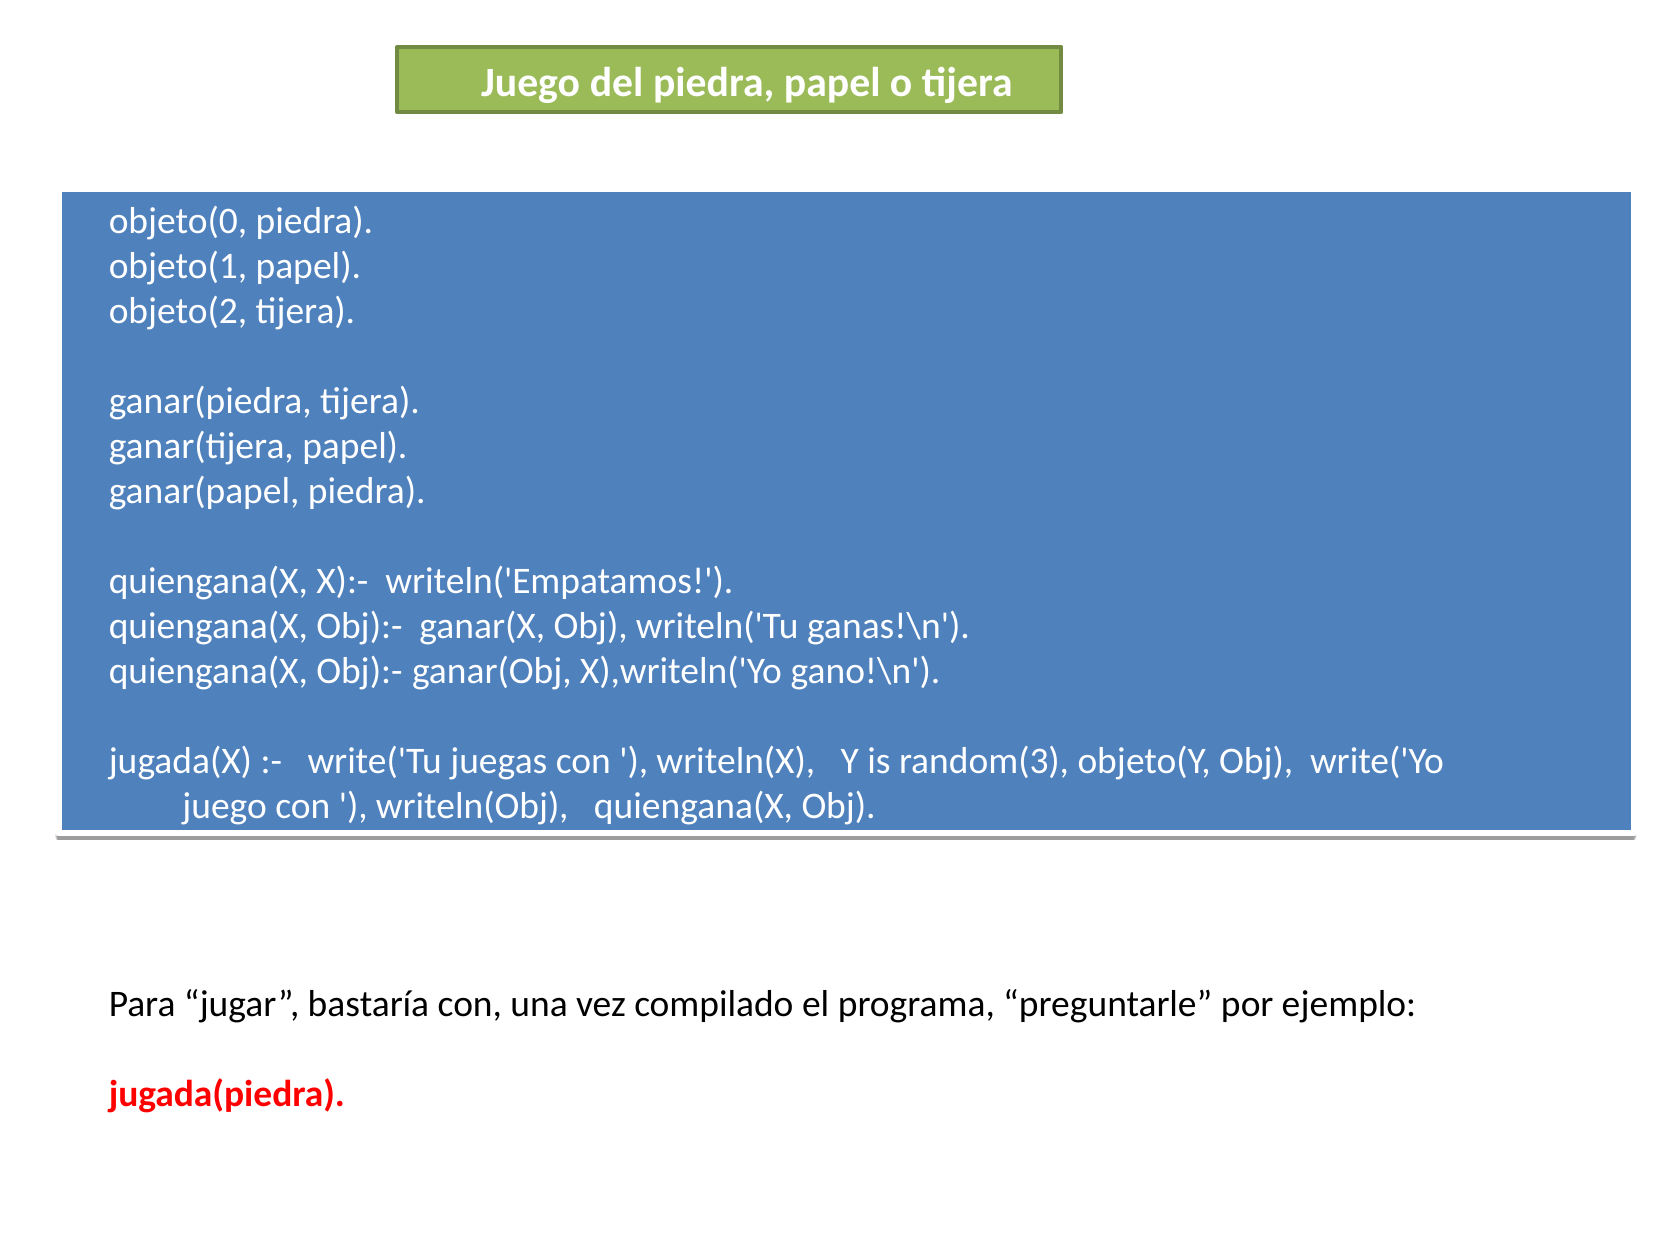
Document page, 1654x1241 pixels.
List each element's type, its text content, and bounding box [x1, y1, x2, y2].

text_box Juego del piedra, papel o tijera [397, 47, 1062, 112]
text_box objeto(0, piedra). objeto(1, papel). objeto(2, tijera). ganar(piedra, tijera). ganar(tijera, papel). ganar(papel, piedra). quiengana(X, X):- writeln('Empatamos!'). quiengana(X, Obj):- ganar(X, Obj), writeln('Tu ganas!\n'). quiengana(X, Obj):- ganar(Obj, X),writeln('Yo gano!\n'). jugada(X) :- write('Tu juegas con '), writeln(X), Y is random(3), objeto(Y, Obj), write('Yo juego con '), writeln(Obj), quiengana(X, Obj). [58, 188, 1635, 834]
text_box Para “jugar”, bastaría con, una vez compilado el programa, “preguntarle” por ejemplo: jugada(piedra). [58, 971, 1609, 1122]
